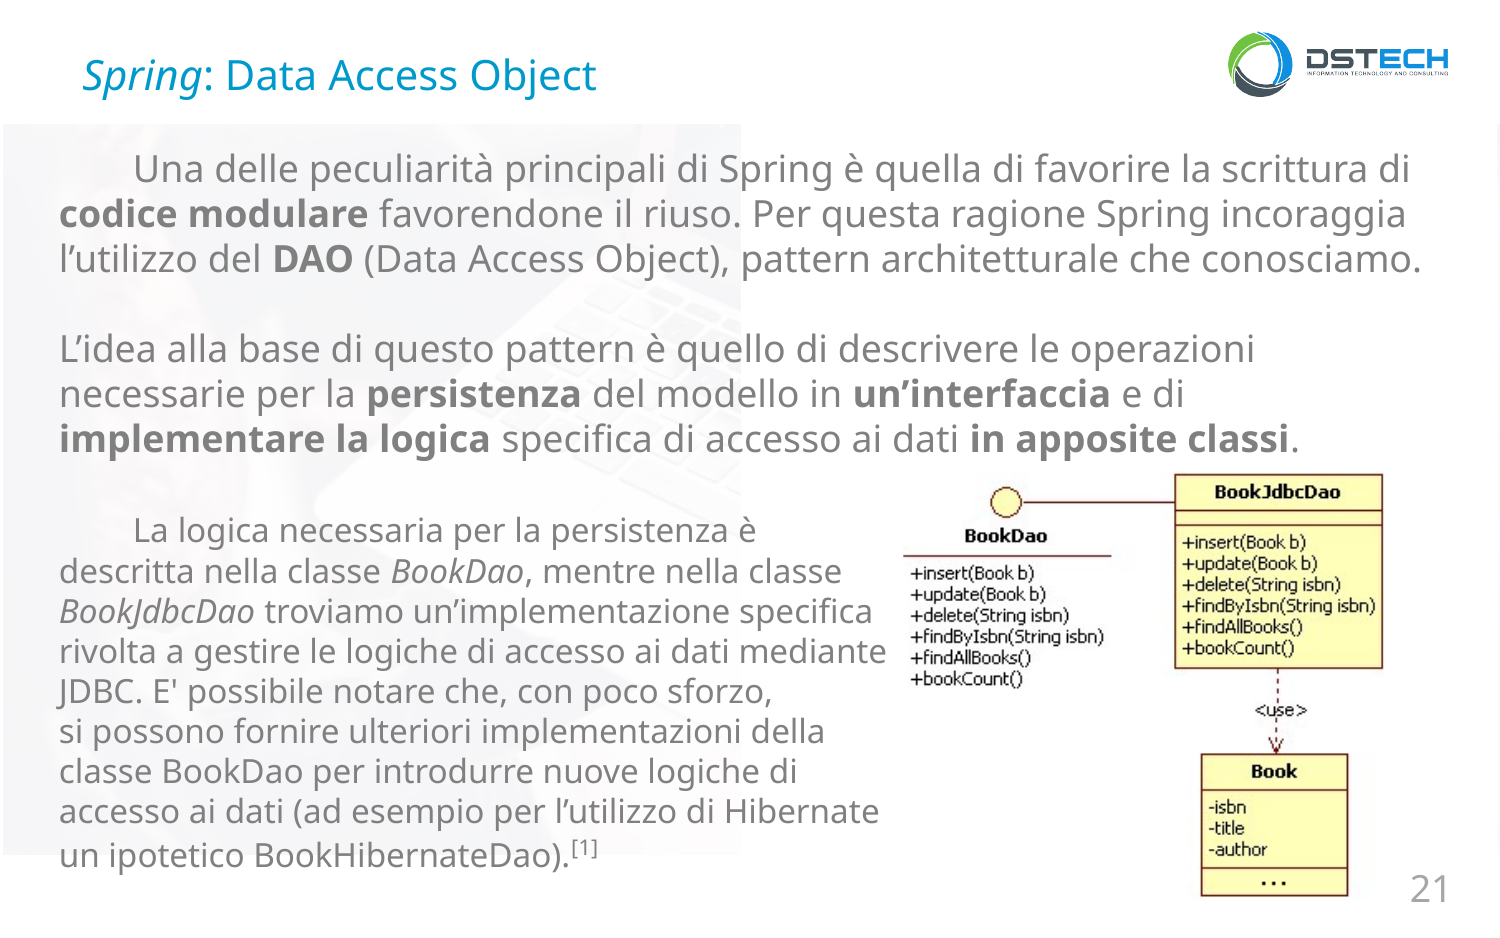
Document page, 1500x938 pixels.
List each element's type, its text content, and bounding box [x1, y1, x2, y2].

text_box 21 [1381, 864, 1460, 910]
text_box Una delle peculiarità principali di Spring è quella di favorire la scrittura di codice modulare favorendone il riuso. Per questa ragione Spring incoraggia l’utilizzo del DAO (Data Access Object), pattern architetturale che conosciamo. L’idea alla base di questo pattern è quello di descrivere le operazioni necessarie per la persistenza del modello in un’interfaccia e di implementare la logica specifica di accesso ai dati in apposite classi. La logica necessaria per la persistenza è descritta nella classe BookDao, mentre nella classe BookJdbcDao troviamo un’implementazione specifica rivolta a gestire le logiche di accesso ai dati mediante JDBC. E' possibile notare che, con poco sforzo, si possono fornire ulteriori implementazioni della classe BookDao per introdurre nuove logiche di accesso ai dati (ad esempio per l’utilizzo di Hibernate un ipotetico BookHibernateDao).[1] [59, 145, 1453, 871]
text_box Spring: Data Access Object [67, 41, 1034, 107]
picture [903, 471, 1384, 900]
text_box [741, 124, 1497, 869]
picture [1228, 31, 1448, 97]
picture [3, 124, 741, 855]
